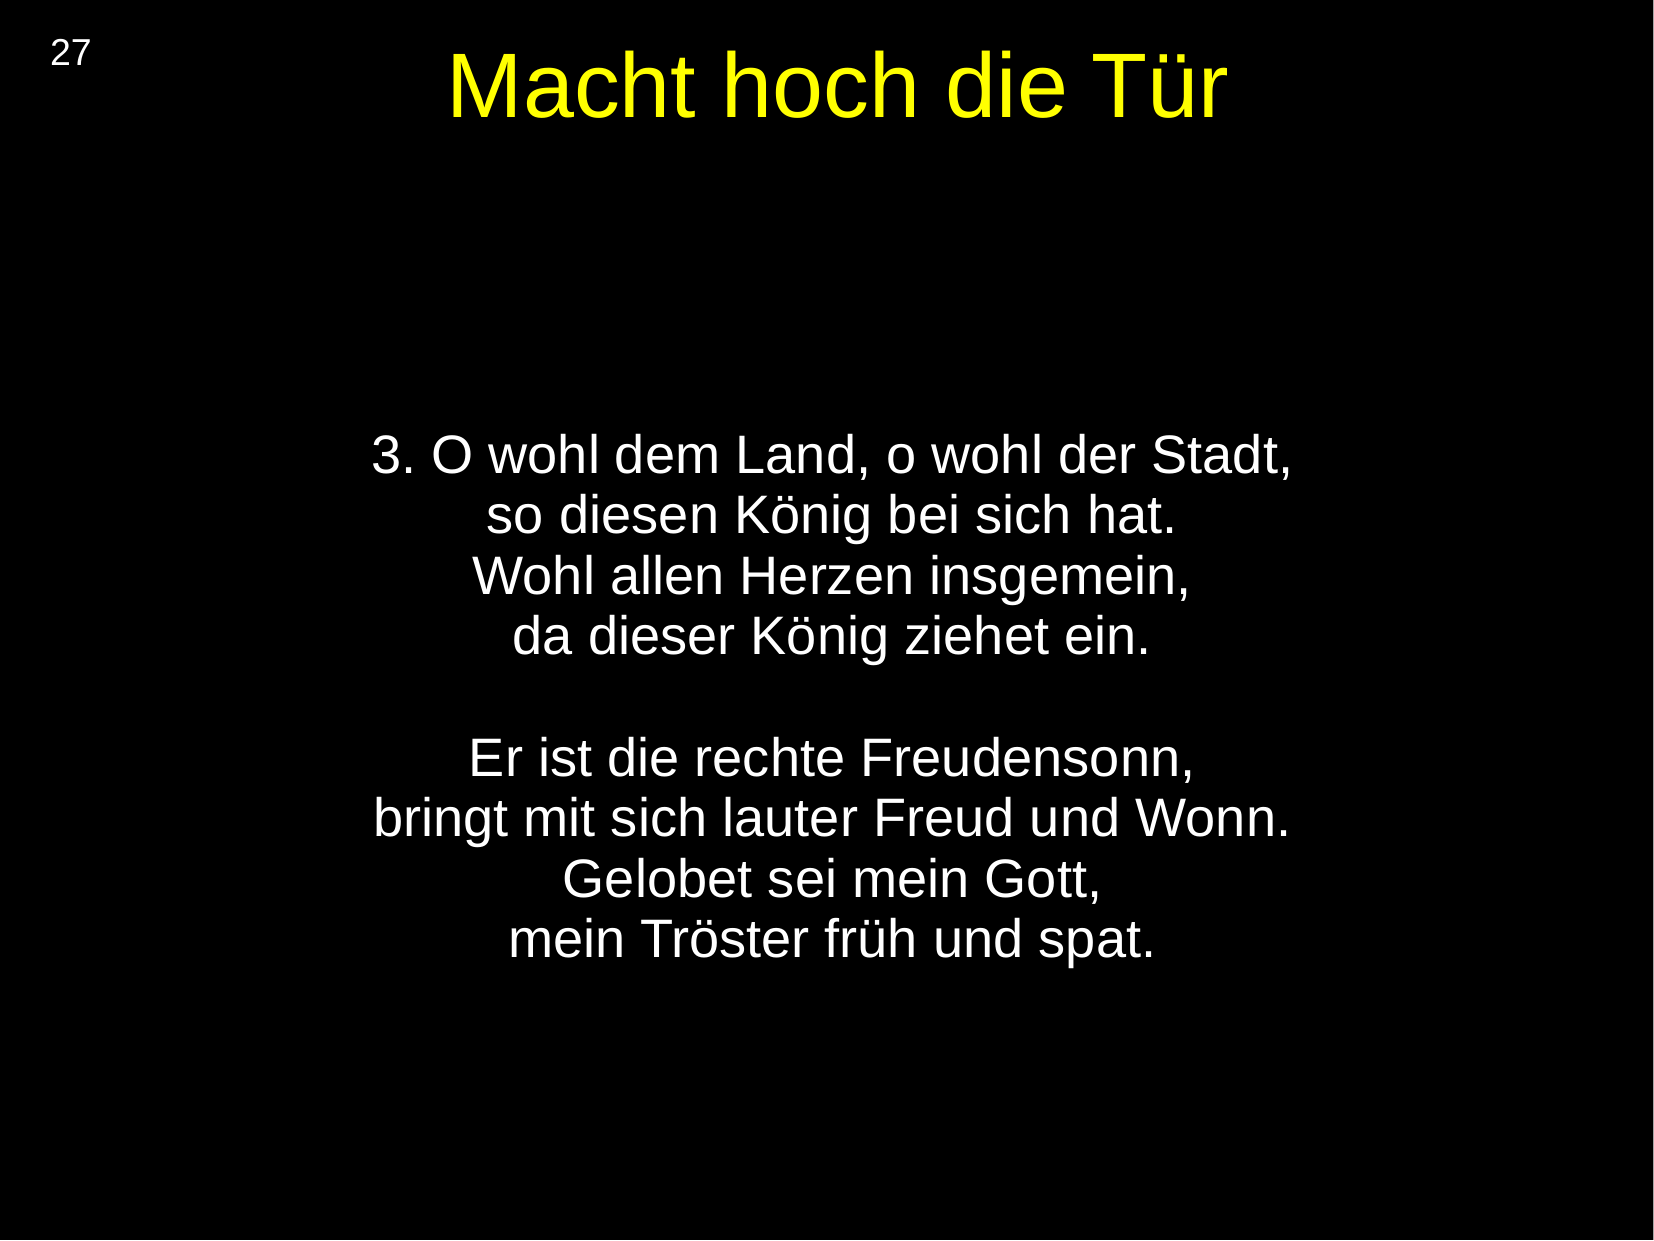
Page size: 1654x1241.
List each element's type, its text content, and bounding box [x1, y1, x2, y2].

list 3. O wohl dem Land, o wohl der Stadt, so diesen König bei sich hat. Wohl allen Herzen insgemein, da dieser König ziehet ein. Er ist die rechte Freudensonn, bringt mit sich lauter Freud und Wonn. Gelobet sei mein Gott, mein Tröster früh und spat. [35, 177, 1630, 1217]
title Macht hoch die Tür [94, 5, 1583, 166]
text_box 27 [35, 23, 130, 81]
